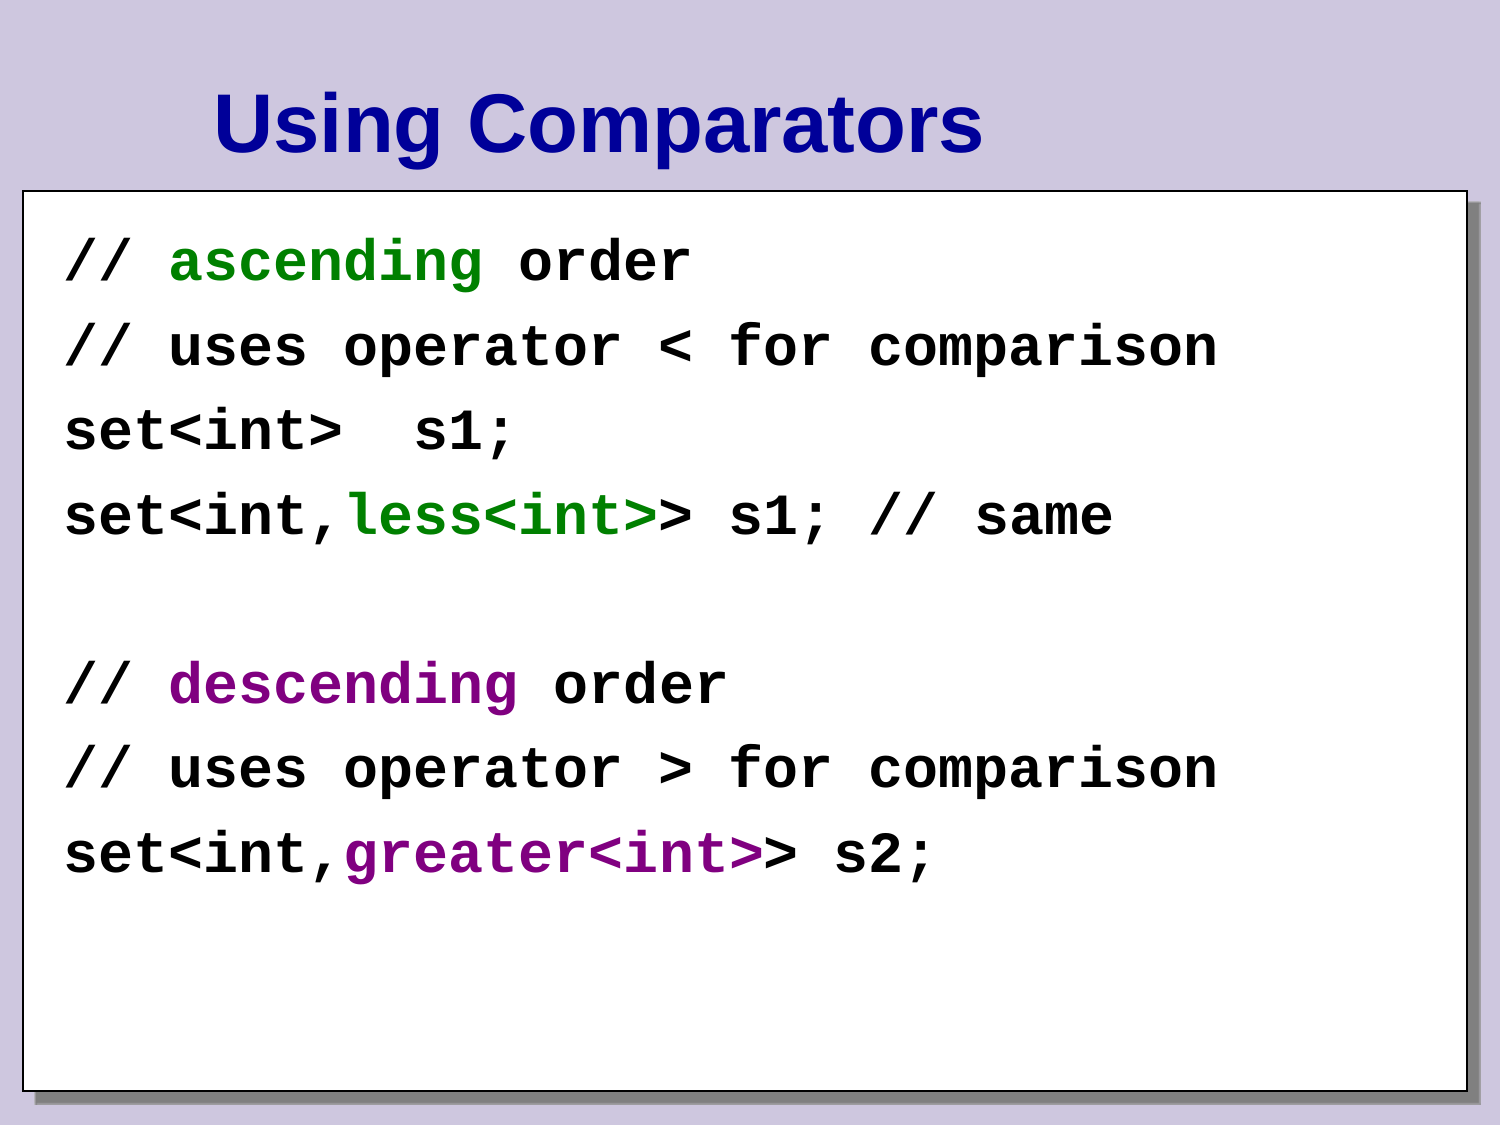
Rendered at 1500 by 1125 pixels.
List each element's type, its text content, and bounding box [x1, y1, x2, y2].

title Using Comparators [198, 17, 1468, 215]
text_box [22, 190, 1468, 1091]
list // ascending order // uses operator < for comparison set<int> s1; set<int,less<int>> s1; // same // descending order // uses operator > for comparison set<int,greater<int>> s2; [49, 215, 1468, 1037]
